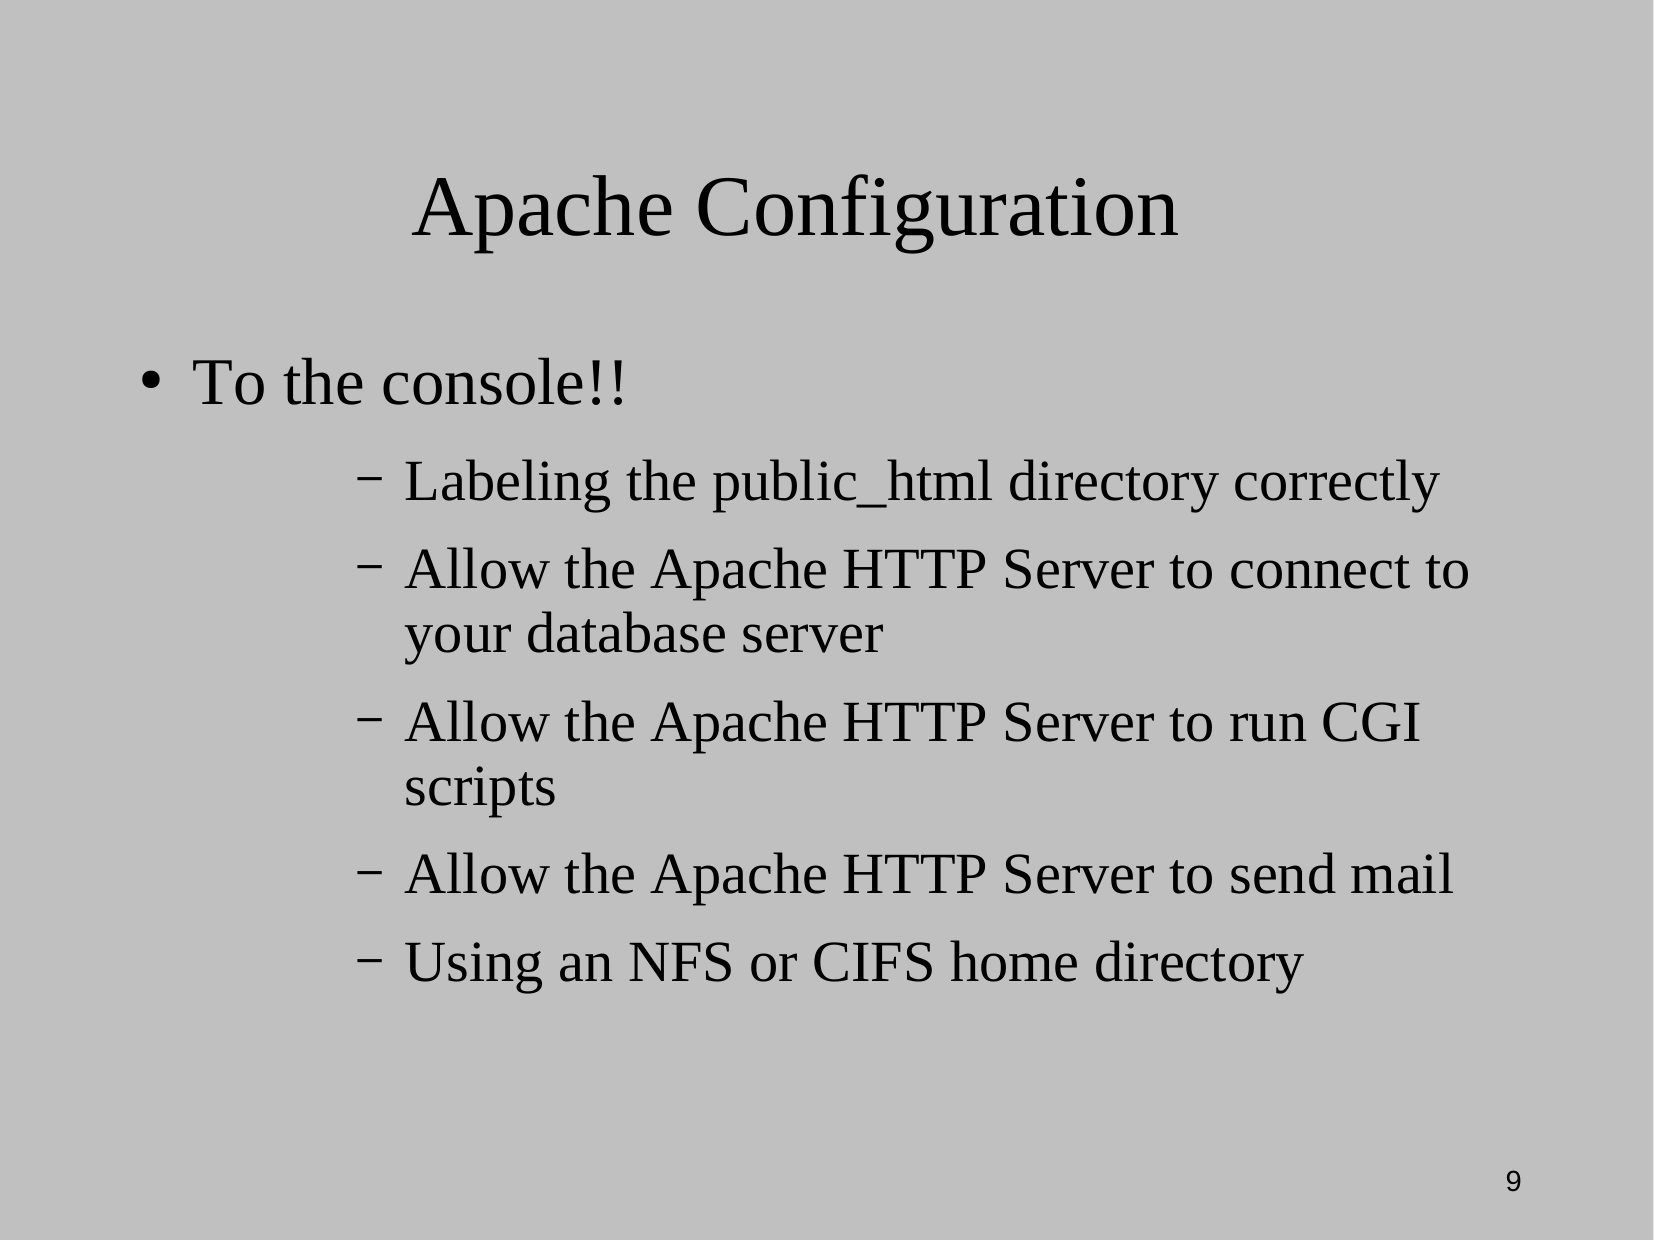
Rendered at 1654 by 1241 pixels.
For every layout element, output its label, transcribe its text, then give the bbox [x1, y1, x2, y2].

title Apache Configuration [312, 102, 1280, 310]
list To the console!! Labeling the public_html directory correctly Allow the Apache HTTP Server to connect to your database server Allow the Apache HTTP Server to run CGI scripts Allow the Apache HTTP Server to send mail Using an NFS or CIFS home directory [121, 344, 1534, 1126]
